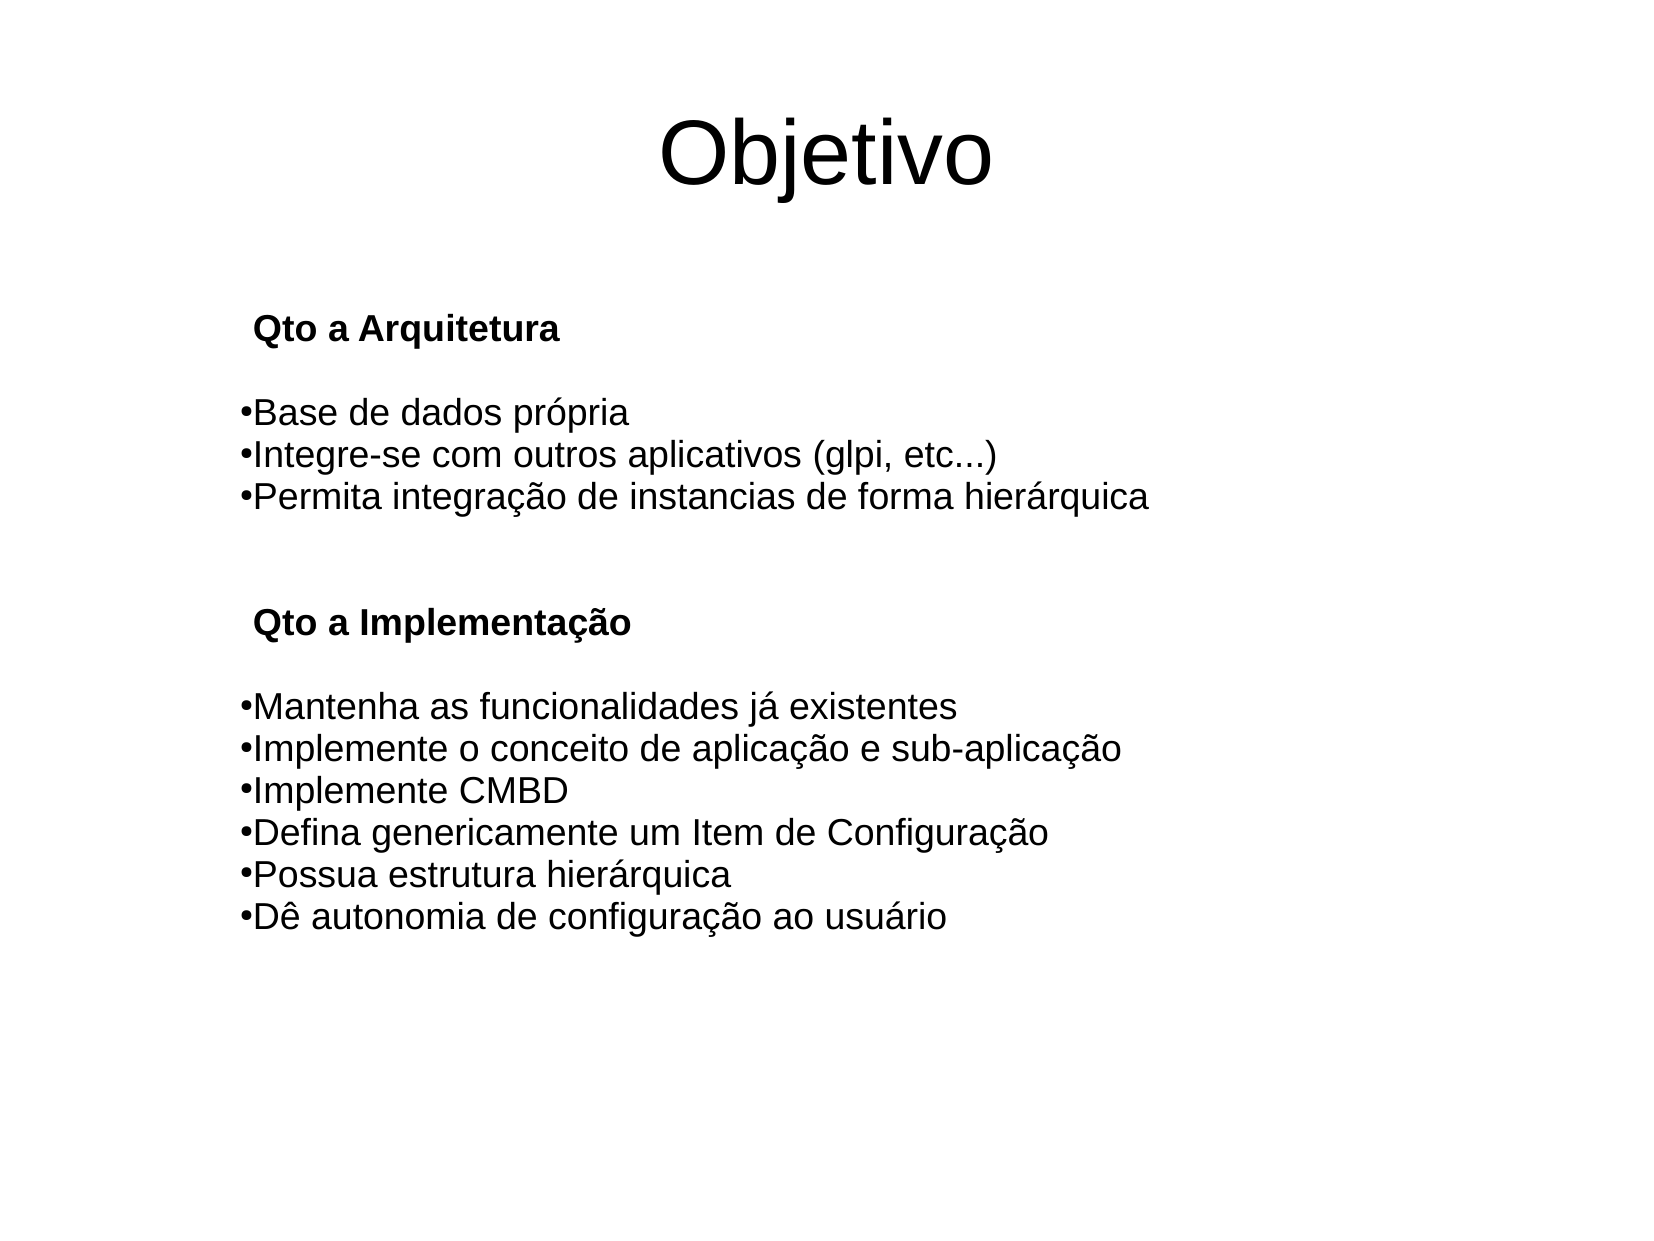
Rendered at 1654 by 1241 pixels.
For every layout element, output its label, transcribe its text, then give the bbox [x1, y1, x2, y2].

text_box Qto a Arquitetura Base de dados própria Integre-se com outros aplicativos (glpi, etc...) Permita integração de instancias de forma hierárquica Qto a Implementação Mantenha as funcionalidades já existentes Implemente o conceito de aplicação e sub-aplicação Implemente CMBD Defina genericamente um Item de Configuração Possua estrutura hierárquica Dê autonomia de configuração ao usuário [225, 300, 1167, 987]
title Objetivo [82, 56, 1571, 250]
